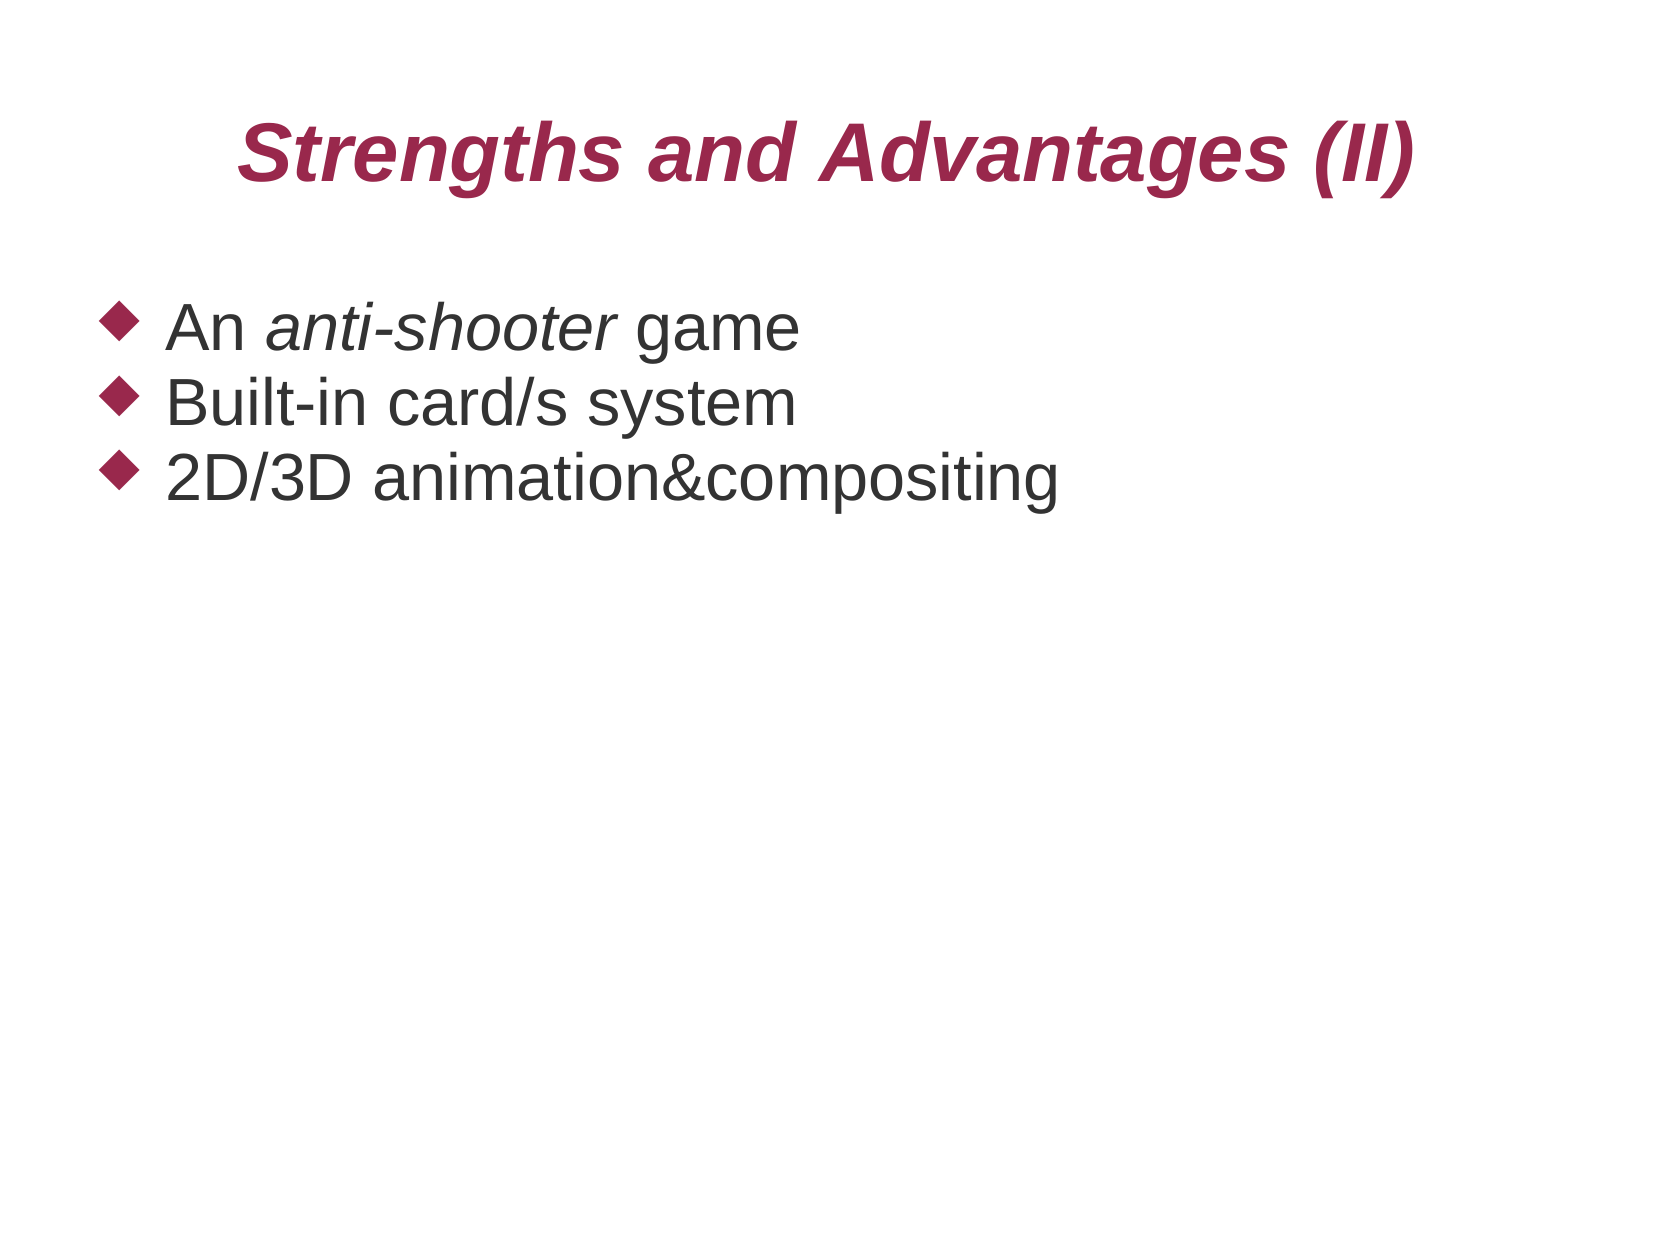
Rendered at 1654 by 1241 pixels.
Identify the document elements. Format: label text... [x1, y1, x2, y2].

list An anti-shooter game Built-in card/s system 2D/3D animation&compositing [82, 290, 1571, 1109]
title Strengths and Advantages (II) [82, 49, 1571, 257]
